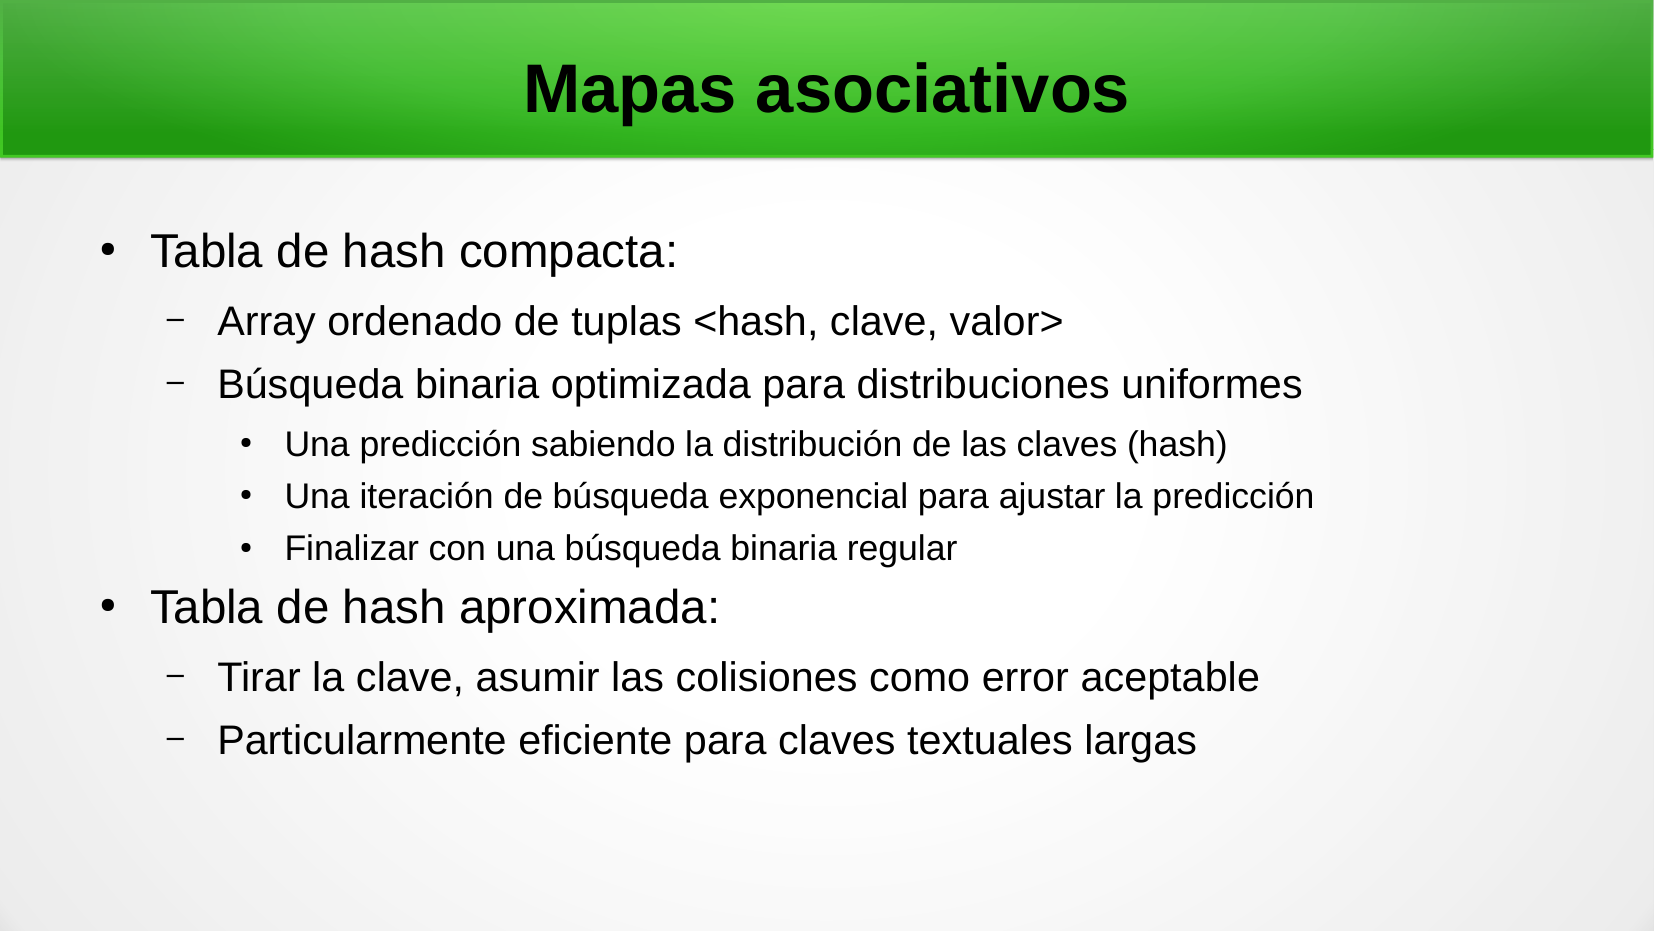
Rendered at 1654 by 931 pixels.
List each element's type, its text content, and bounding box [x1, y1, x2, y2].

title Mapas asociativos [82, 35, 1571, 142]
list Tabla de hash compacta: Array ordenado de tuplas <hash, clave, valor> Búsqueda binaria optimizada para distribuciones uniformes Una predicción sabiendo la distribución de las claves (hash) Una iteración de búsqueda exponencial para ajustar la predicción Finalizar con una búsqueda binaria regular Tabla de hash aproximada: Tirar la clave, asumir las colisiones como error aceptable Particularmente eficiente para claves textuales largas [82, 224, 1571, 764]
